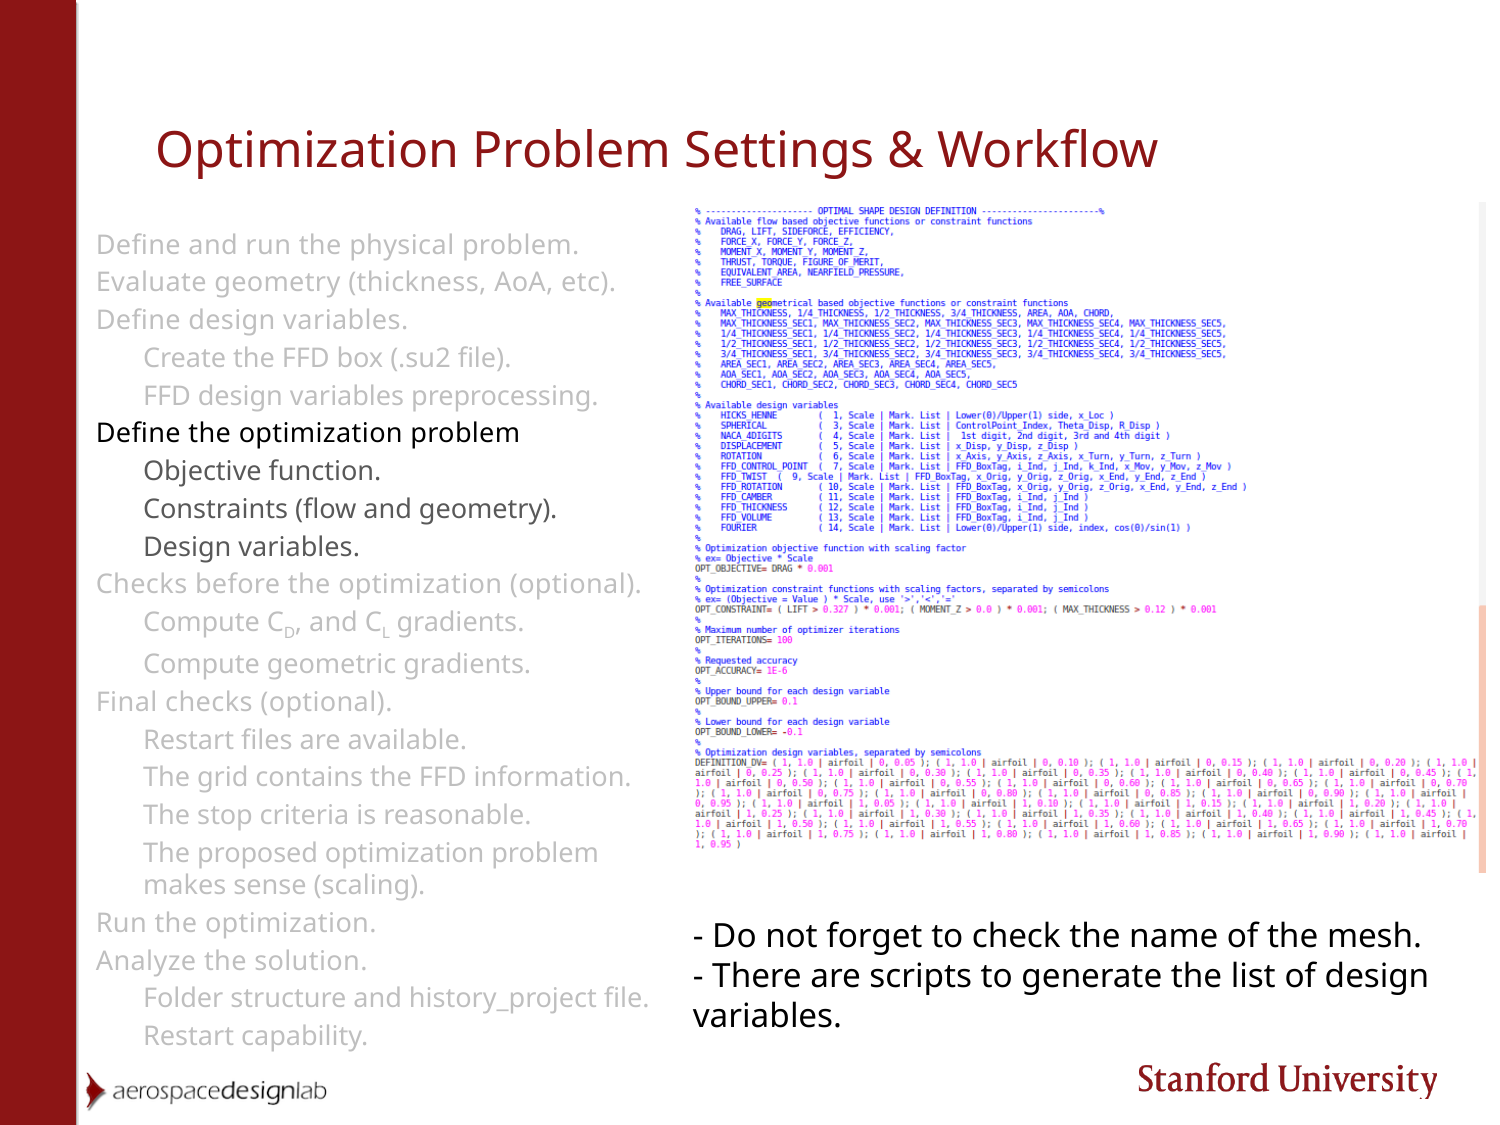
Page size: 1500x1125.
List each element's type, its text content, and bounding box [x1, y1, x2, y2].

picture [82, 1071, 330, 1112]
picture [694, 202, 1486, 874]
text_box Define and run the physical problem. Evaluate geometry (thickness, AoA, etc). Define design variables. Create the FFD box (.su2 file). FFD design variables preprocessing. Define the optimization problem Objective function. Constraints (flow and geometry). Design variables. Checks before the optimization (optional). Compute CD, and CL gradients. Compute geometric gradients. Final checks (optional). Restart files are available. The grid contains the FFD information. The stop criteria is reasonable. The proposed optimization problem makes sense (scaling). Run the optimization. Analyze the solution. Folder structure and history_project file. Restart capability. [95, 219, 679, 1081]
text_box Optimization Problem Settings & Workflow [155, 78, 1420, 186]
text_box - Do not forget to check the name of the mesh. - There are scripts to generate the list of design variables. [678, 906, 1452, 1082]
